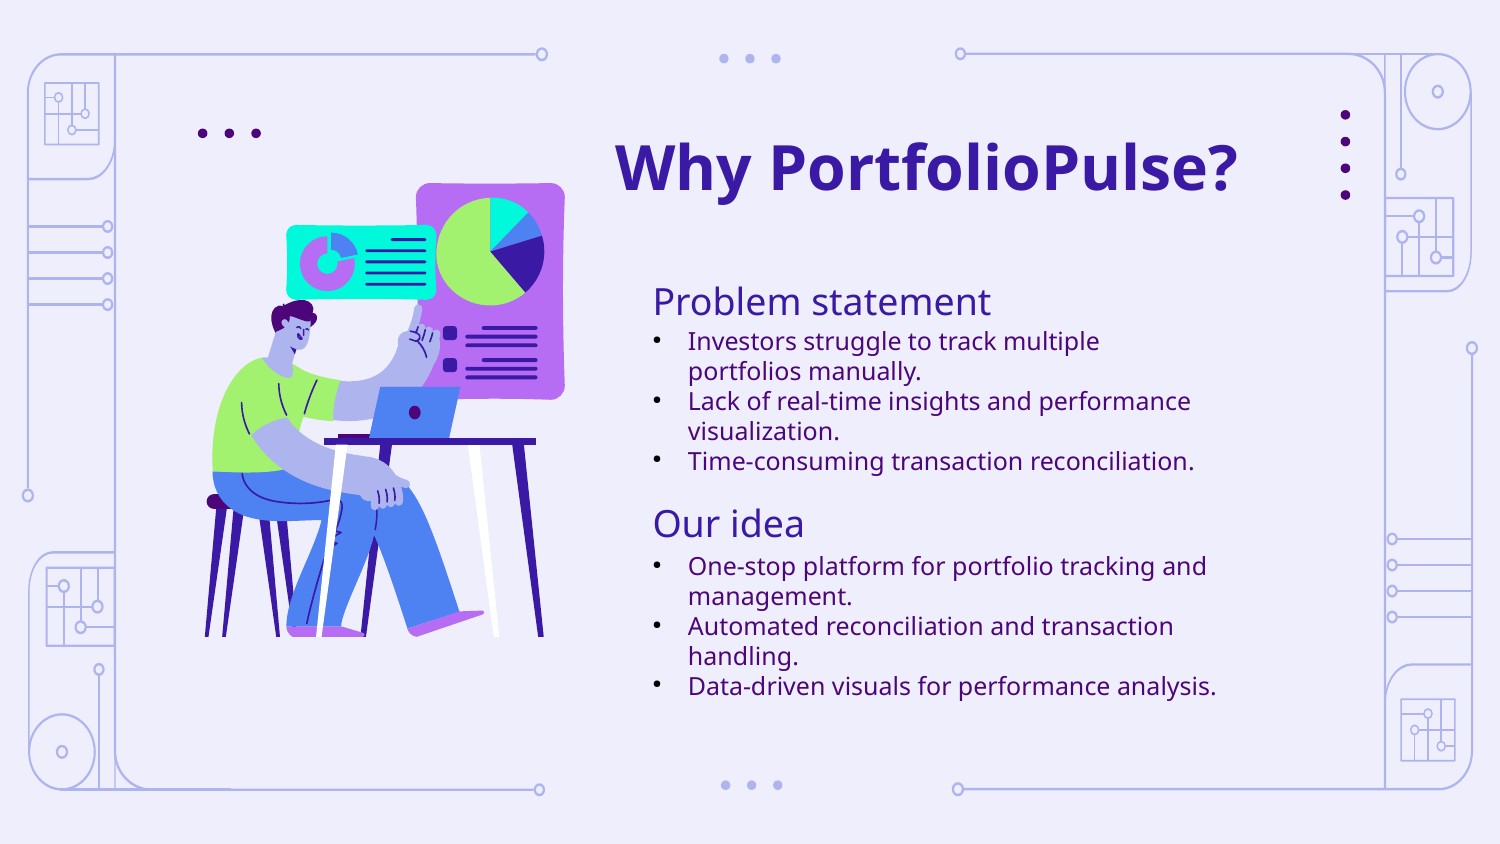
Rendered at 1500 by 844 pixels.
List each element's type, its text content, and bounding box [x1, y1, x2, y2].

text_box [204, 183, 565, 637]
text_box [300, 237, 354, 291]
text_box [1340, 163, 1351, 174]
text_box Problem statement [637, 264, 1241, 338]
text_box [332, 233, 357, 257]
text_box Investors struggle to track multiple portfolios manually. Lack of real-time insights and performance visualization. Time-consuming transaction reconciliation. [637, 338, 1241, 488]
text_box Our idea [637, 488, 1241, 535]
text_box [1340, 110, 1351, 120]
text_box [197, 128, 208, 139]
text_box One-stop platform for portfolio tracking and management. Automated reconciliation and transaction handling. Data-driven visuals for performance analysis. [637, 535, 1241, 713]
text_box [224, 128, 235, 139]
text_box [1340, 136, 1351, 147]
text_box [1340, 190, 1351, 200]
text_box [251, 128, 261, 139]
title Why PortfolioPulse? [600, 136, 1341, 219]
